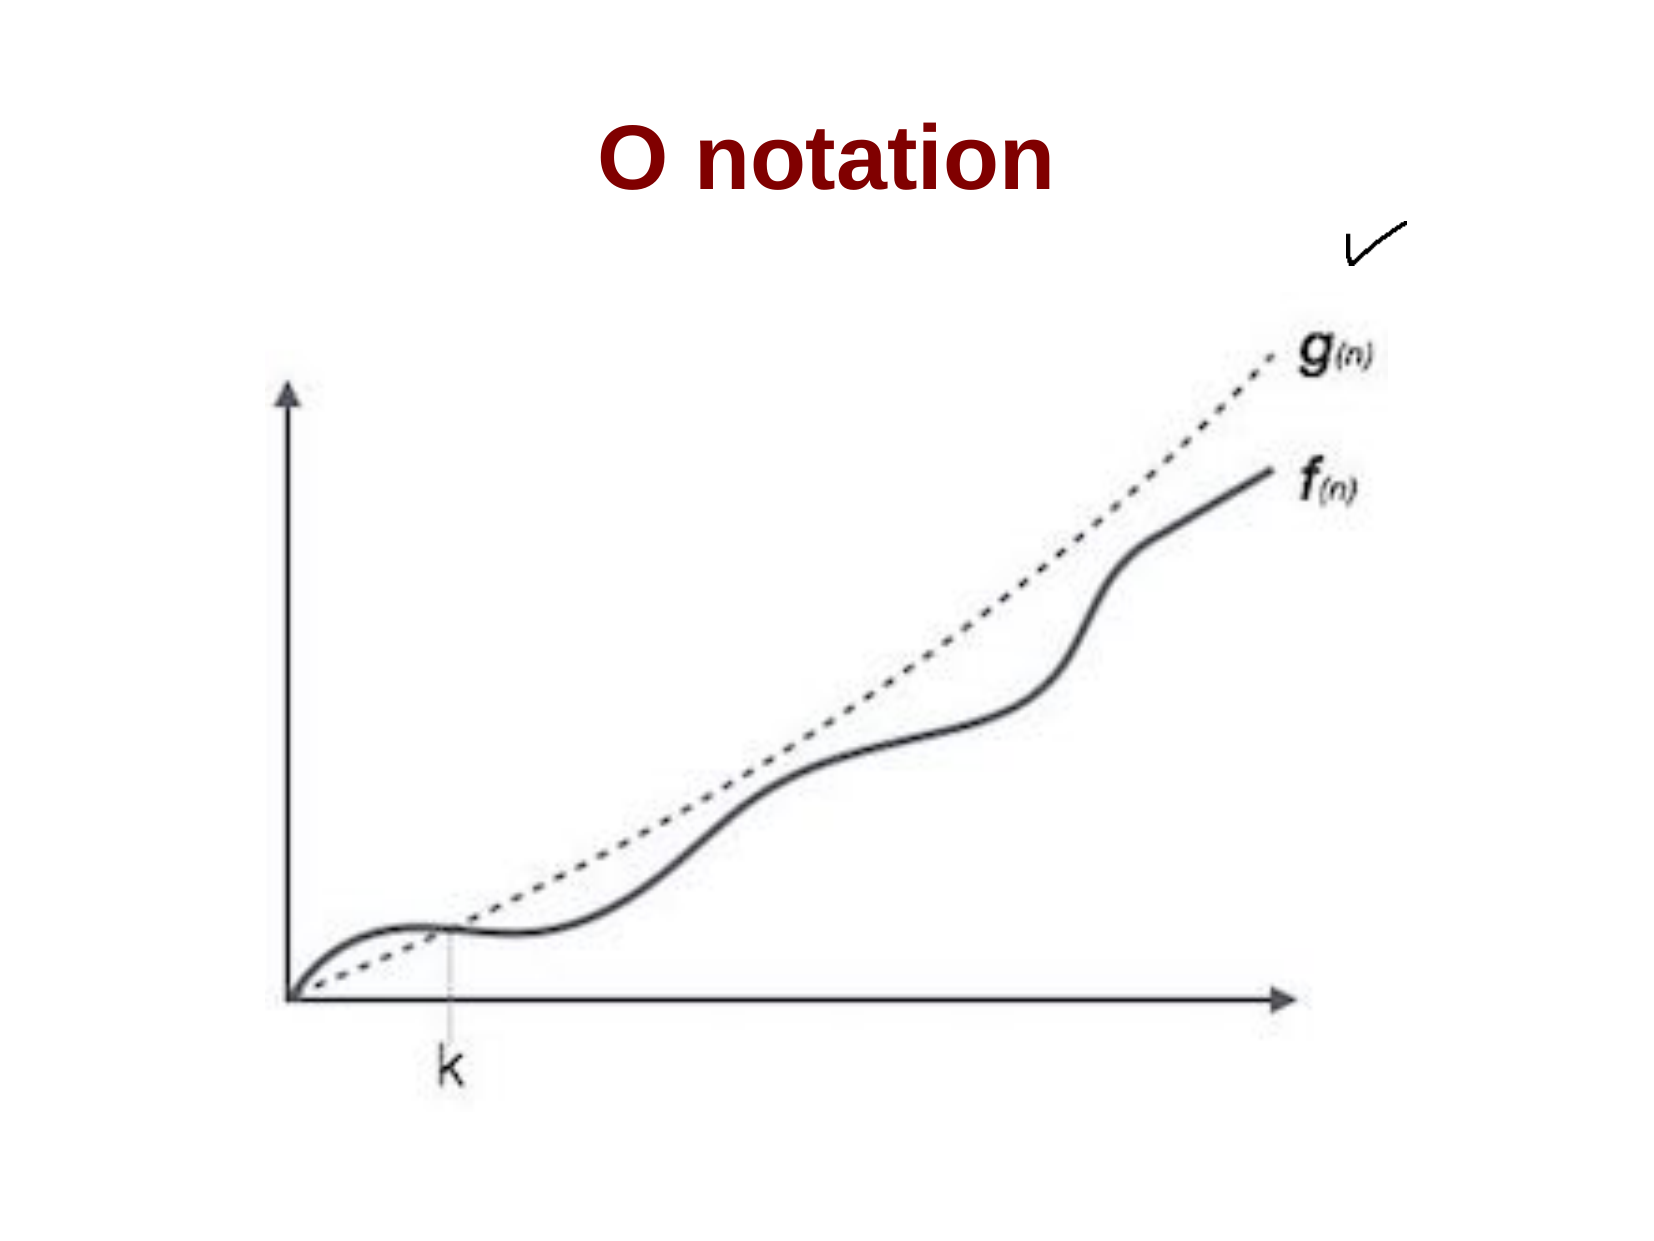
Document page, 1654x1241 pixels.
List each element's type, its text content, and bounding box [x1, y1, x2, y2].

picture [265, 292, 1388, 1112]
picture [1346, 221, 1407, 266]
title O notation [82, 49, 1571, 257]
